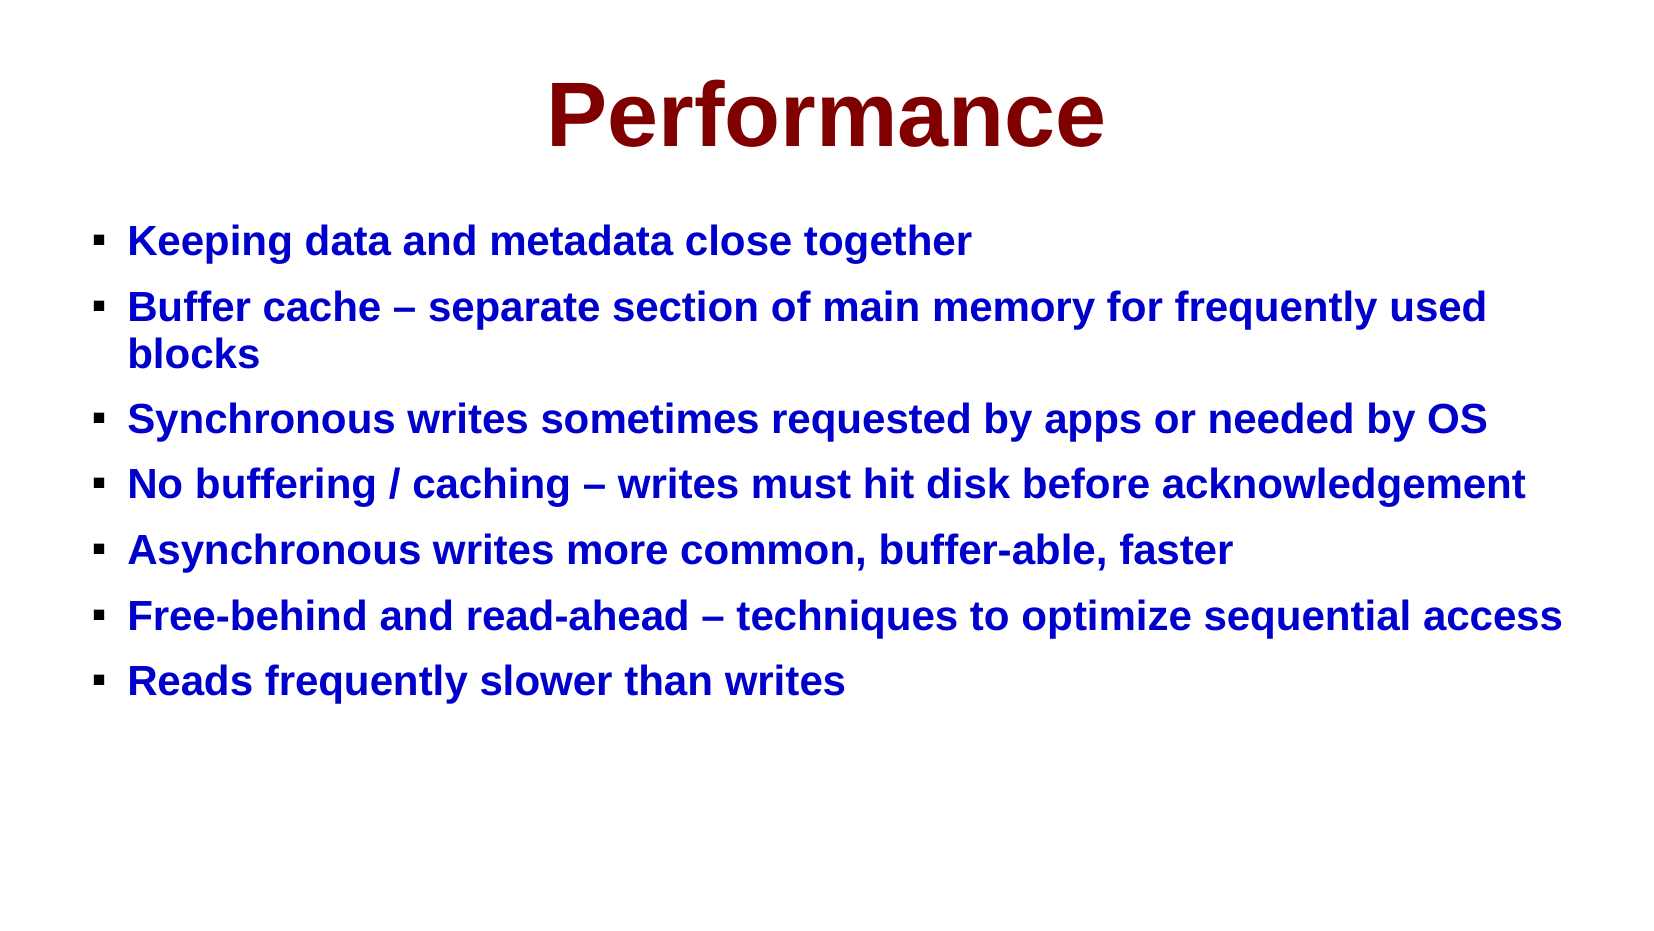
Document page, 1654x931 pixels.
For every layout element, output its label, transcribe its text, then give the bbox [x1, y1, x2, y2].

list Keeping data and metadata close together Buffer cache – separate section of main memory for frequently used blocks Synchronous writes sometimes requested by apps or needed by OS No buffering / caching – writes must hit disk before acknowledgement Asynchronous writes more common, buffer-able, faster Free-behind and read-ahead – techniques to optimize sequential access Reads frequently slower than writes [82, 217, 1571, 757]
title Performance [82, 37, 1571, 193]
